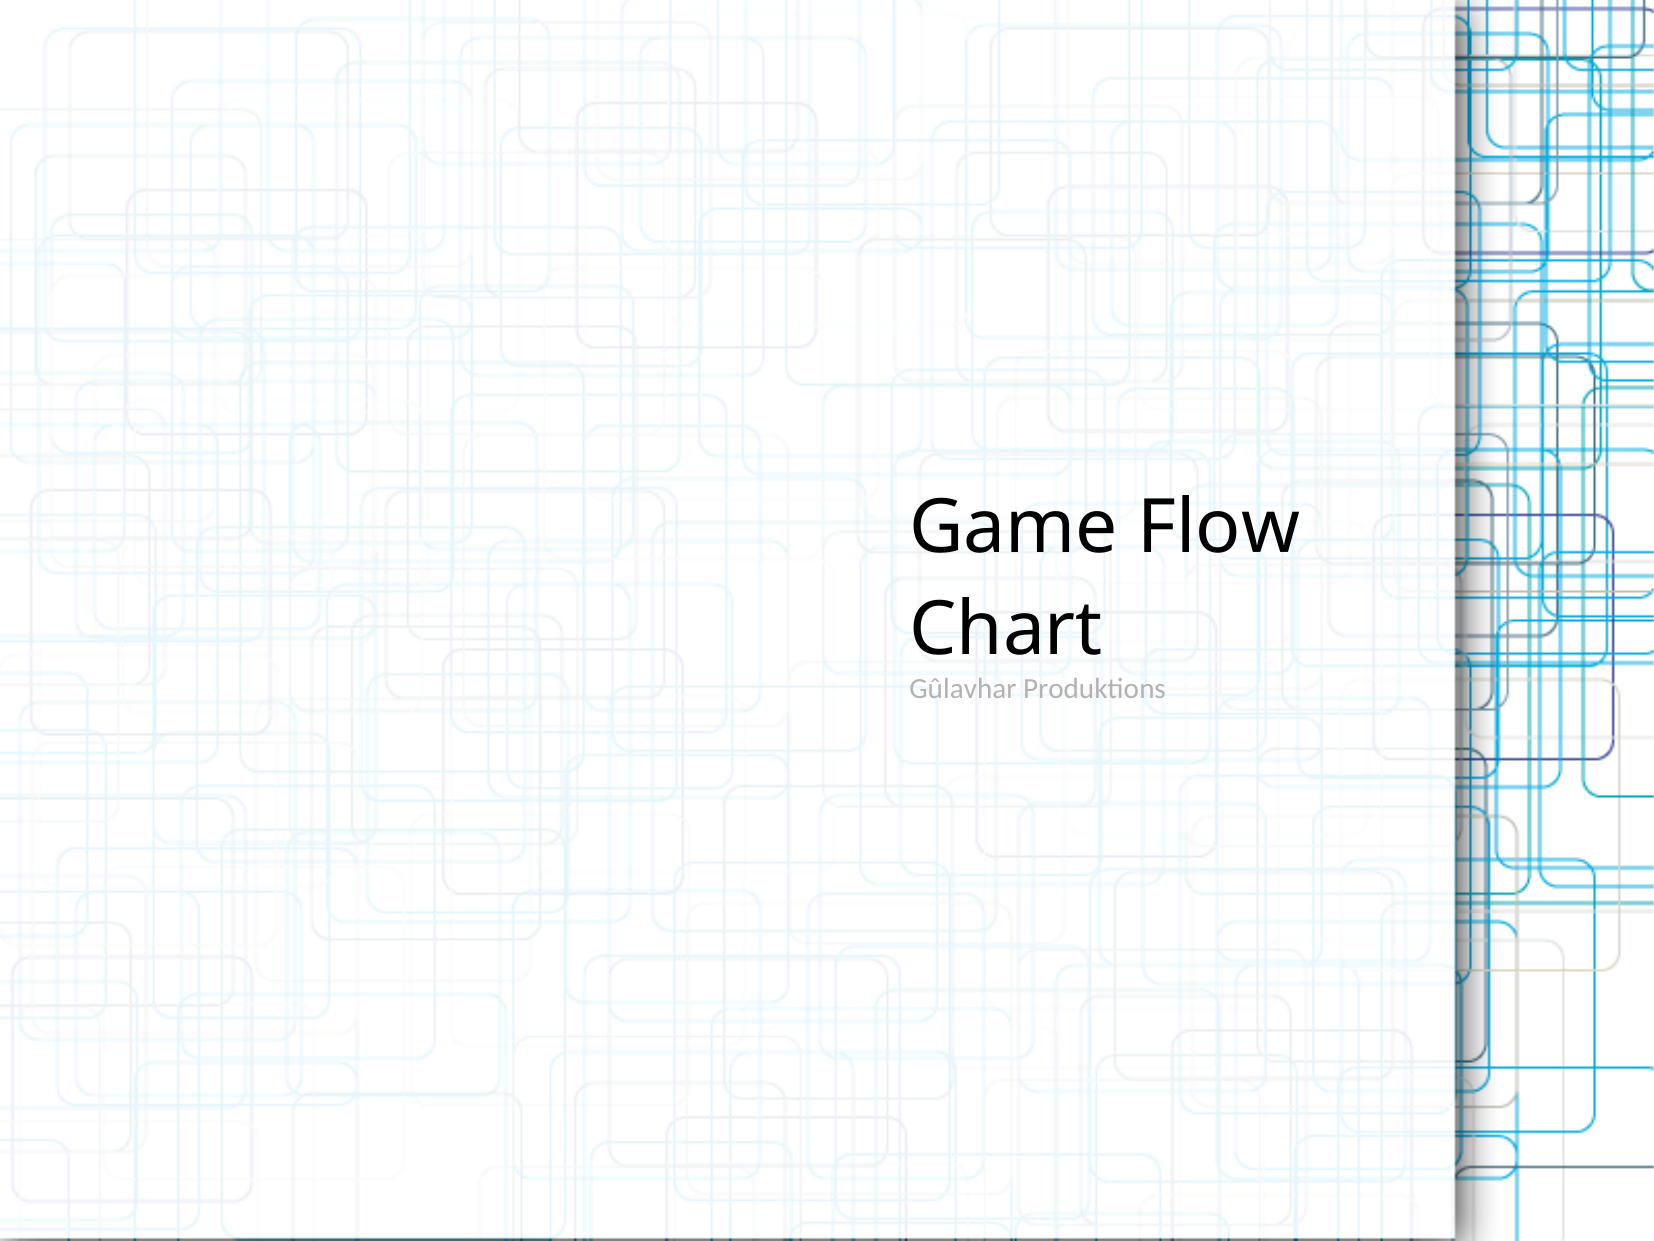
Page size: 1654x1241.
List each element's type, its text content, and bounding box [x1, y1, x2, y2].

picture [0, 0, 1654, 1241]
list Game Flow Chart Gûlavhar Produktions [909, 472, 1418, 1109]
